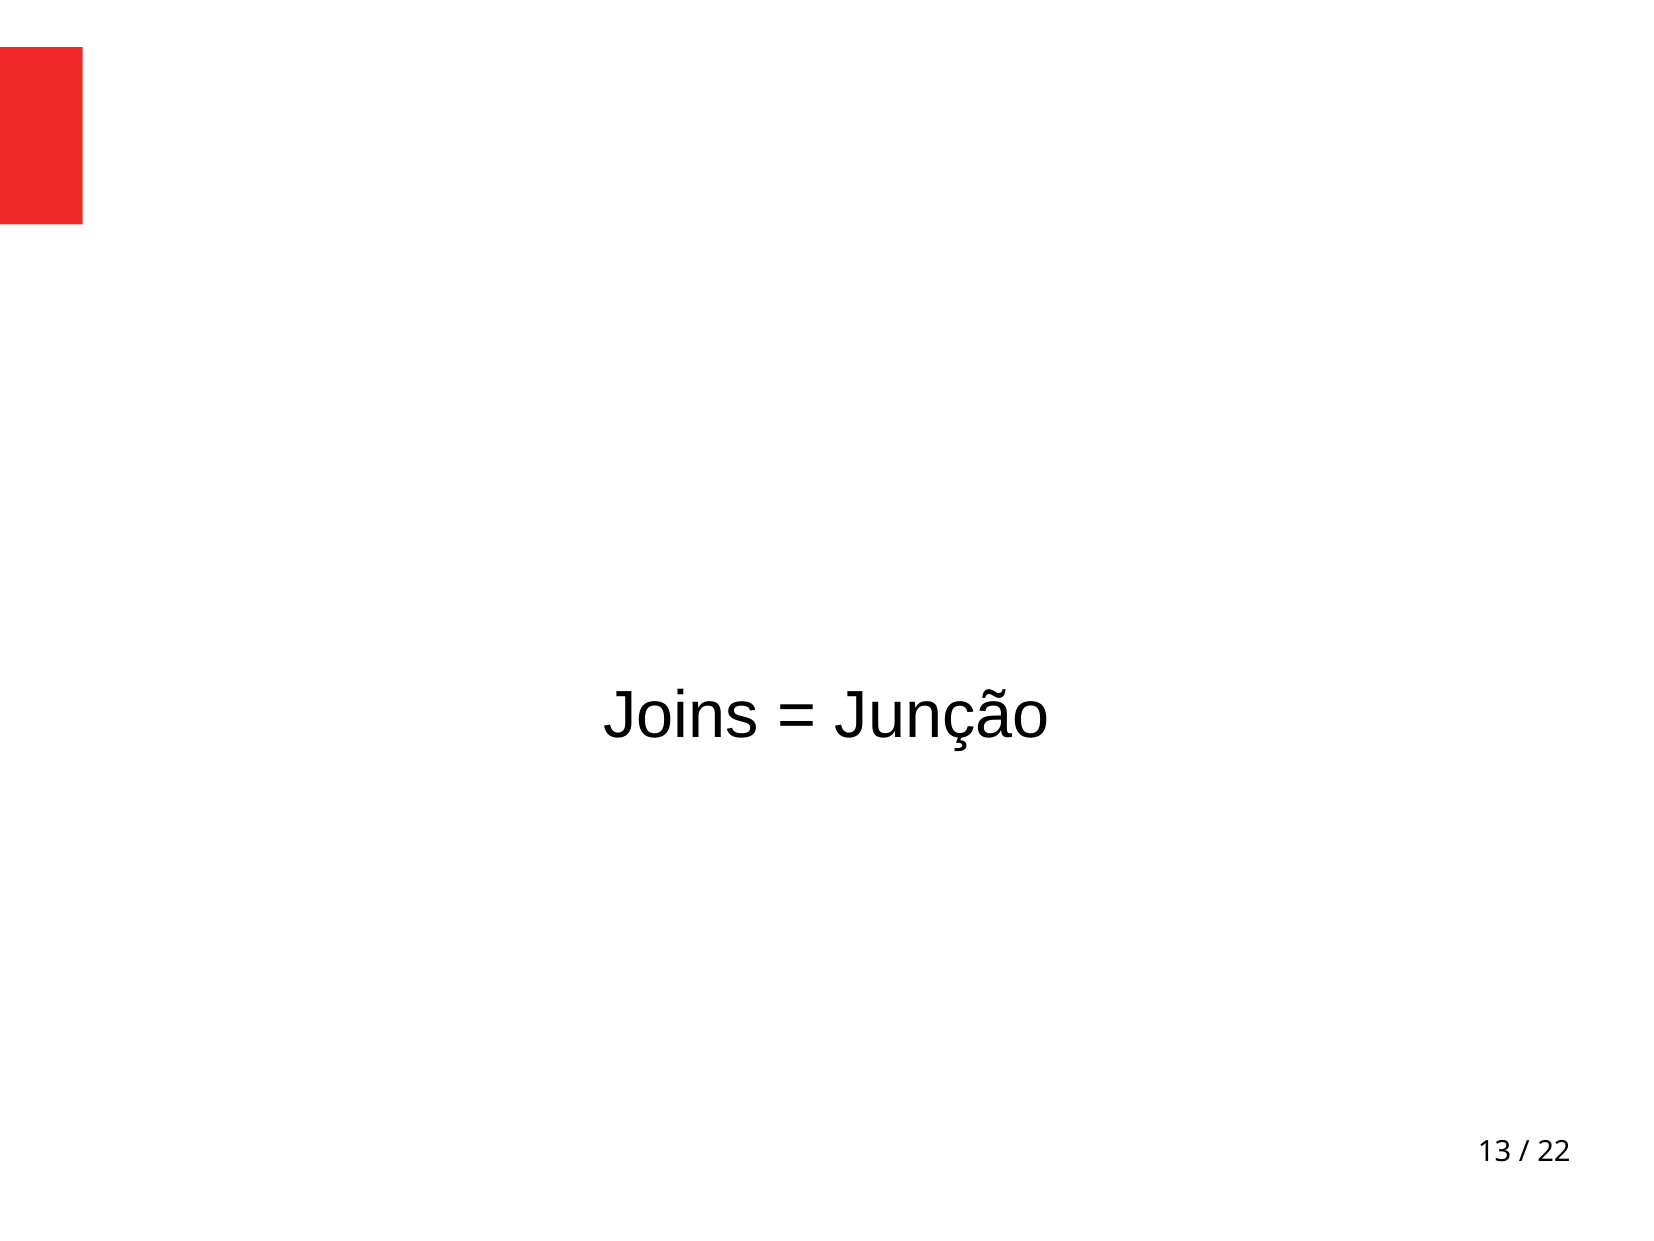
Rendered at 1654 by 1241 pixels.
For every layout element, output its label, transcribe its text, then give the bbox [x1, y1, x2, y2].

subtitle Joins = Junção [118, 354, 1536, 1074]
